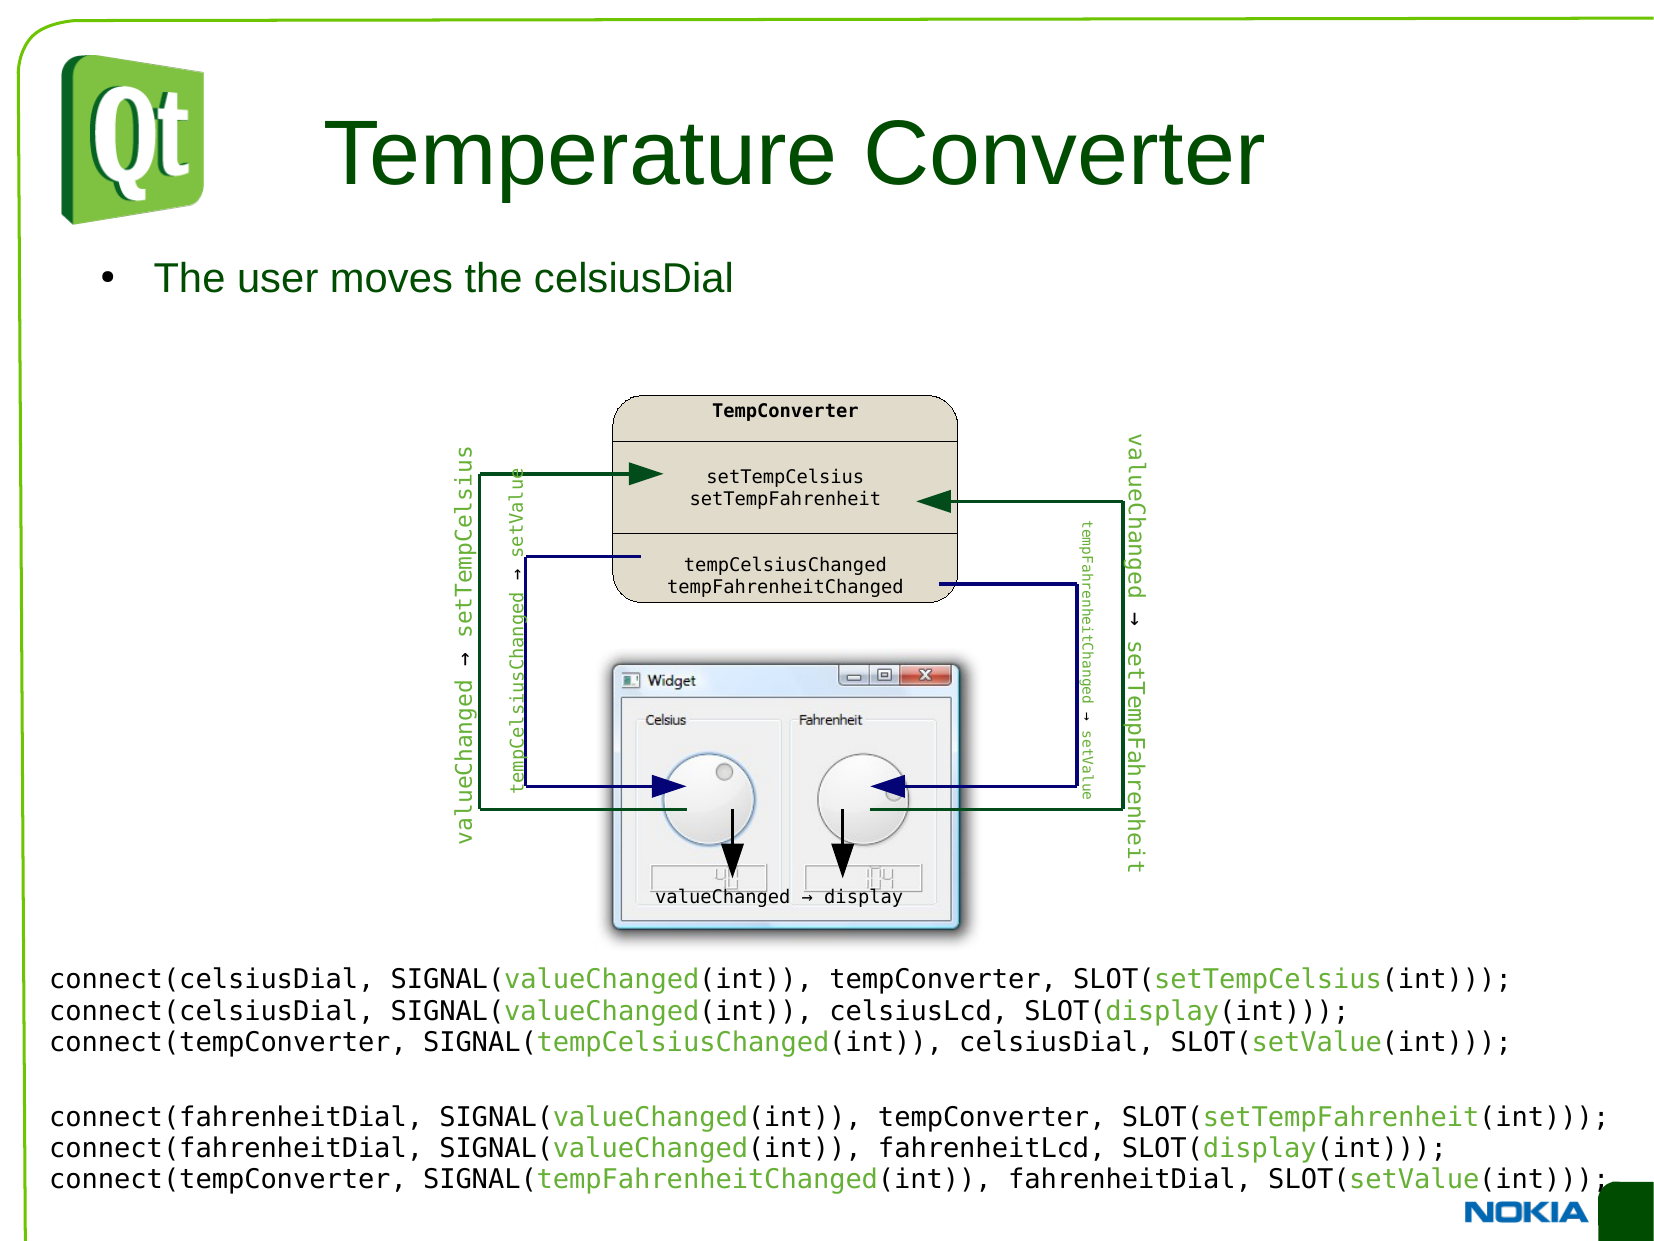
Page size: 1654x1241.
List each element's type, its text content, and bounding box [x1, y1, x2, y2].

text_box valueChanged → display [640, 878, 933, 916]
text_box valueChanged → setTempFahrenheit [1114, 419, 1158, 891]
text_box valueChanged → setTempCelsius [442, 429, 485, 860]
text_box TempConverter setTempCelsius setTempFahrenheit tempCelsiusChanged tempFahrenheitChanged [612, 534, 958, 603]
text_box TempConverter setTempCelsius setTempFahrenheit tempCelsiusChanged tempFahrenheitChanged [612, 442, 958, 533]
title Temperature Converter [257, 49, 1333, 254]
picture [61, 55, 204, 225]
text_box tempFahrenheitChanged → setValue [1071, 505, 1104, 817]
text_box TempConverter setTempCelsius setTempFahrenheit tempCelsiusChanged tempFahrenheitChanged [612, 395, 958, 441]
picture [594, 648, 986, 952]
picture [1465, 1206, 1589, 1223]
text_box tempCelsiusChanged → setValue [497, 451, 536, 810]
text_box connect(celsiusDial, SIGNAL(valueChanged(int)), tempConverter, SLOT(setTempCelsius(int))); connect(celsiusDial, SIGNAL(valueChanged(int)), celsiusLcd, SLOT(display(int))); connect(tempConverter, SIGNAL(tempCelsiusChanged(int)), celsiusDial, SLOT(setValue(int))); connect(fahrenheitDial, SIGNAL(valueChanged(int)), tempConverter, SLOT(setTempFahrenheit(int))); connect(fahrenheitDial, SIGNAL(valueChanged(int)), fahrenheitLcd, SLOT(display(int))); connect(tempConverter, SIGNAL(tempFahrenheitChanged(int)), fahrenheitDial, SLOT(setValue(int))); [34, 956, 1631, 1206]
list The user moves the celsiusDial [82, 254, 1571, 325]
